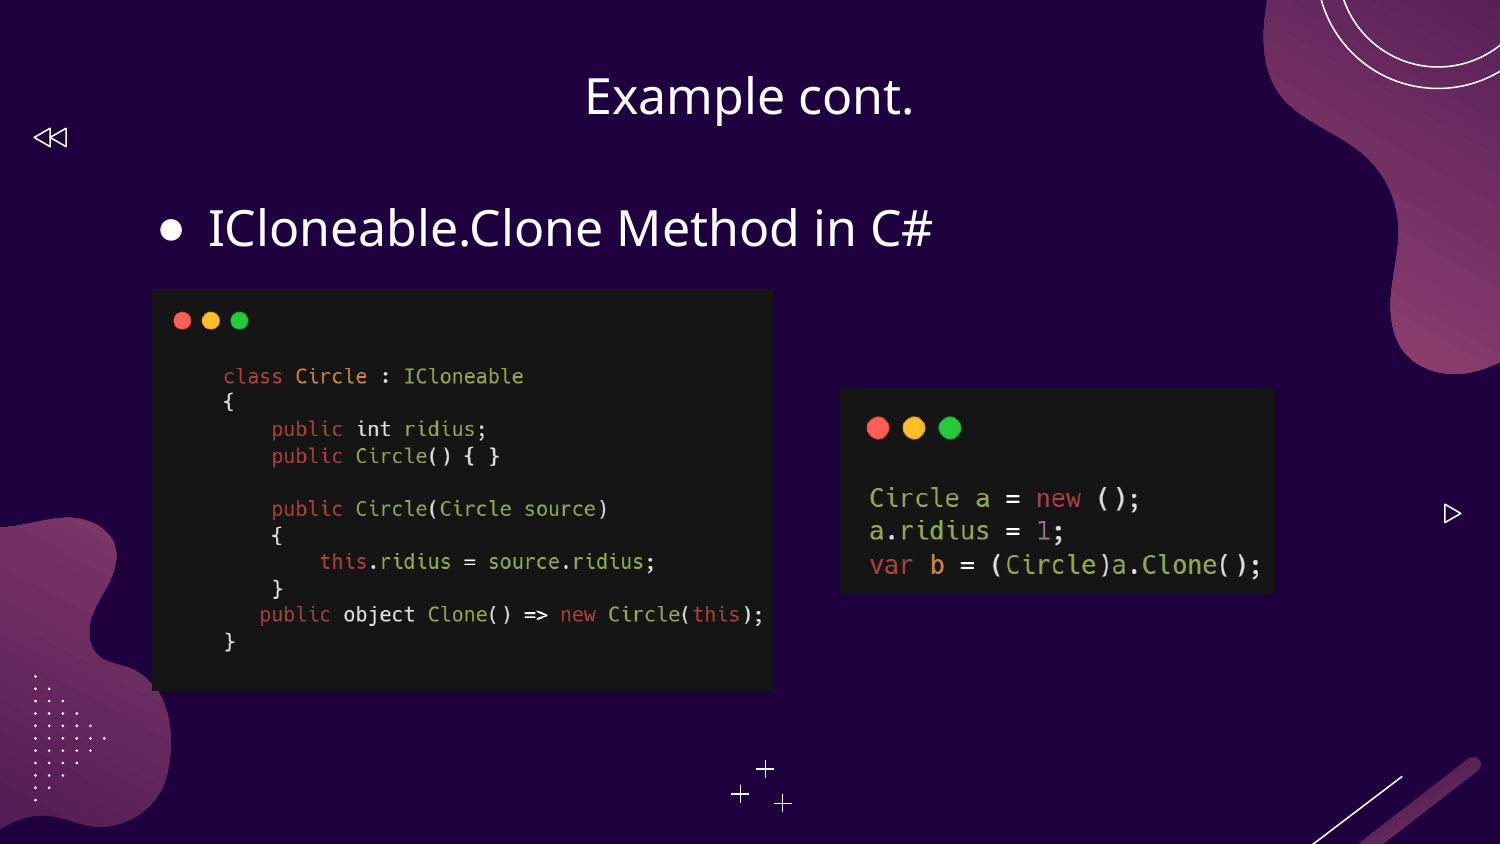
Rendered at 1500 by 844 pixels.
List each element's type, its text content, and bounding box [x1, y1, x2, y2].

text_box ICloneable.Clone Method in C# [118, 181, 1382, 276]
picture [152, 289, 774, 692]
text_box Example cont. [118, 49, 1382, 144]
picture [840, 387, 1275, 594]
